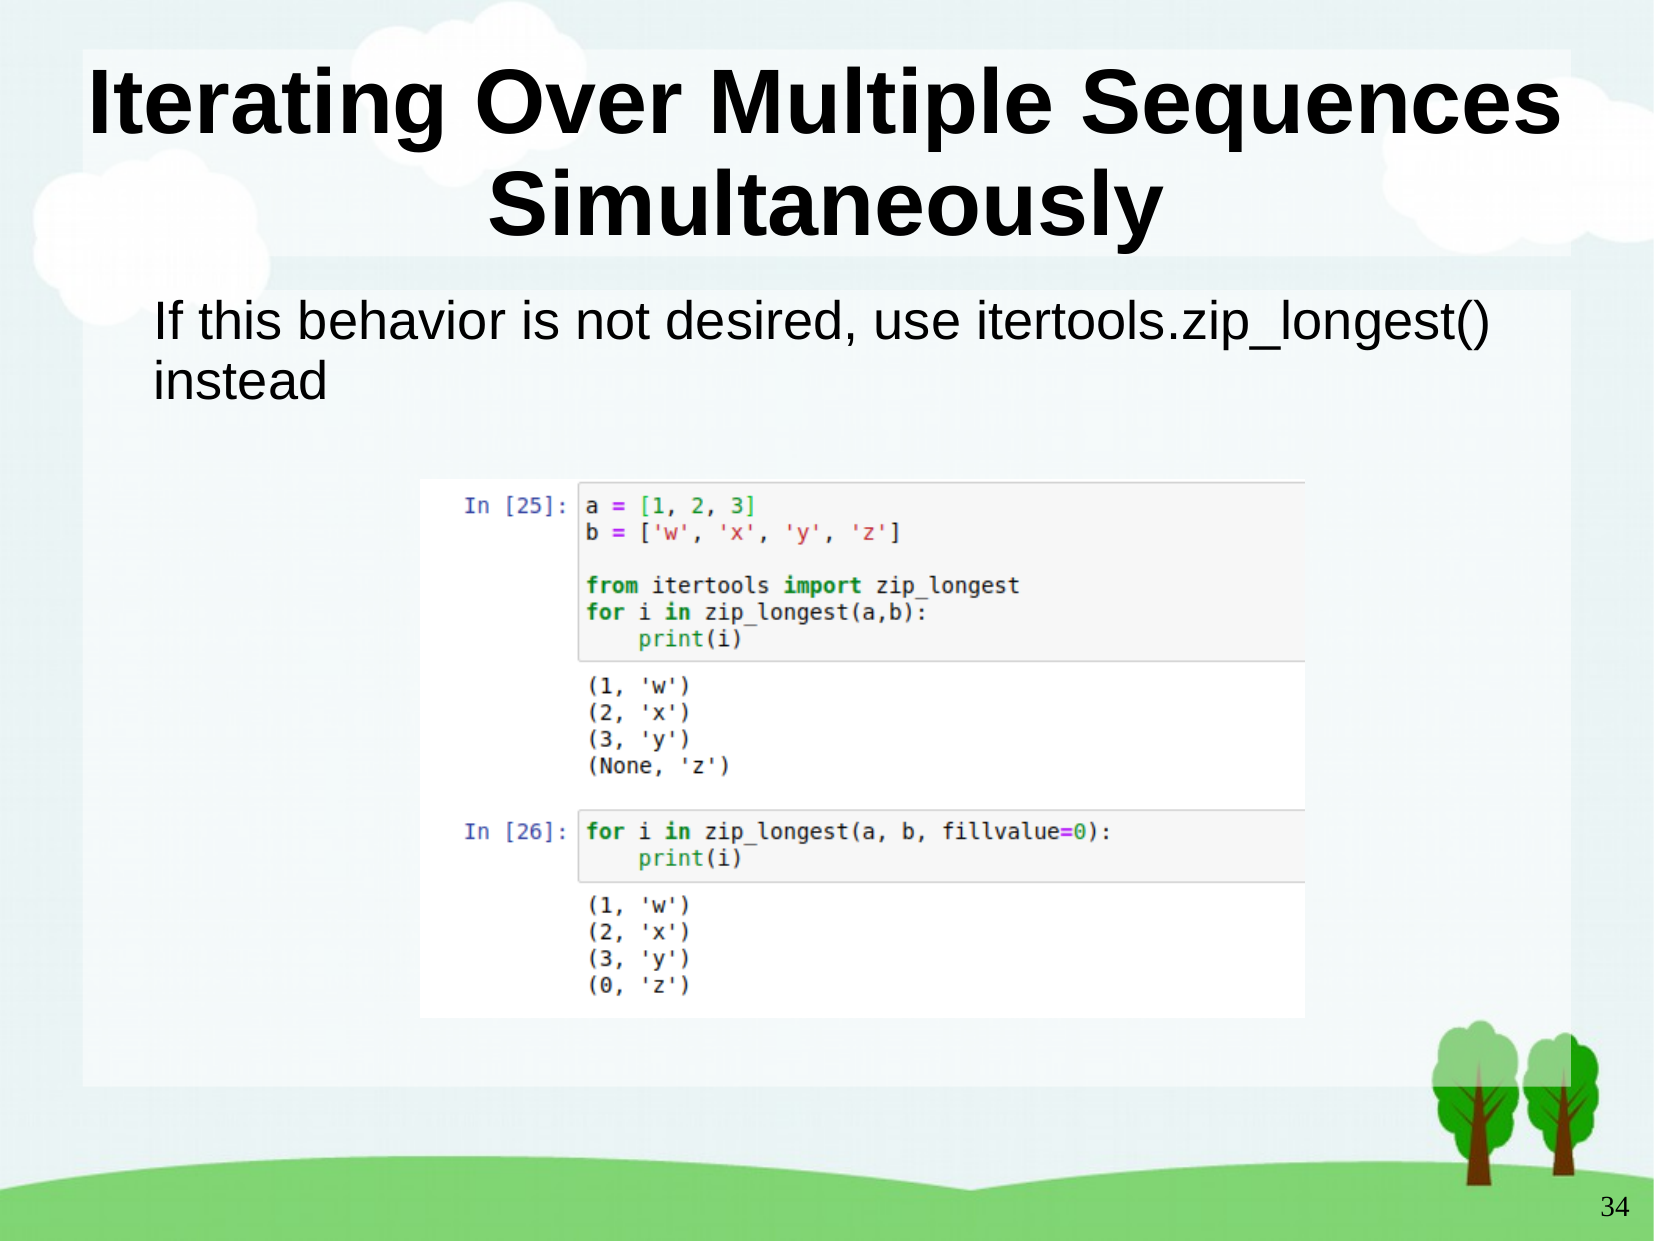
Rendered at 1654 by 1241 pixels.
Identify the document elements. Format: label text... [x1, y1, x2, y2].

title Iterating Over Multiple Sequences Simultaneously [82, 49, 1571, 257]
picture [0, 0, 1654, 1241]
list If this behavior is not desired, use itertools.zip_longest() instead [82, 290, 1571, 1087]
